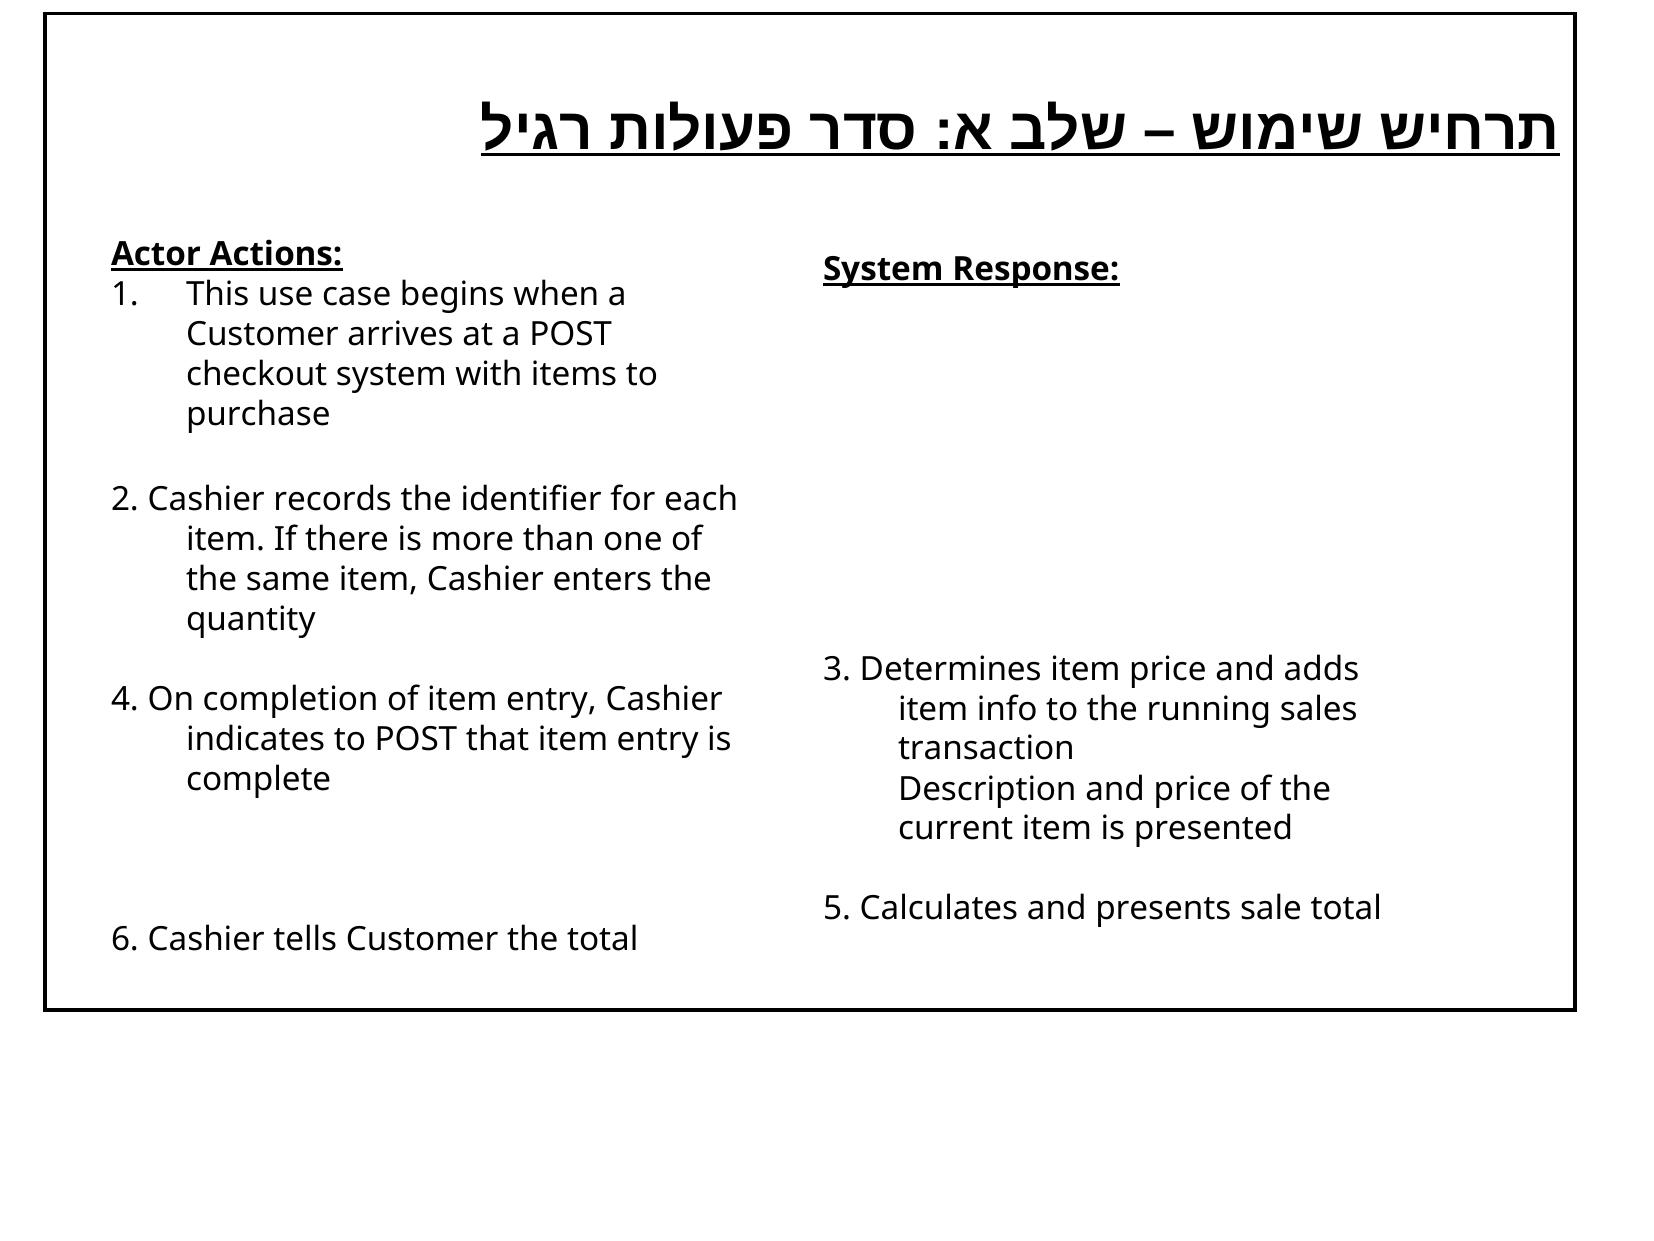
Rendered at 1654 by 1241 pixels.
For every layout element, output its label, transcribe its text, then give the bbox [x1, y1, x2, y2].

text_box תרחיש שימוש – שלב א: סדר פעולות רגיל [45, 13, 1576, 1011]
